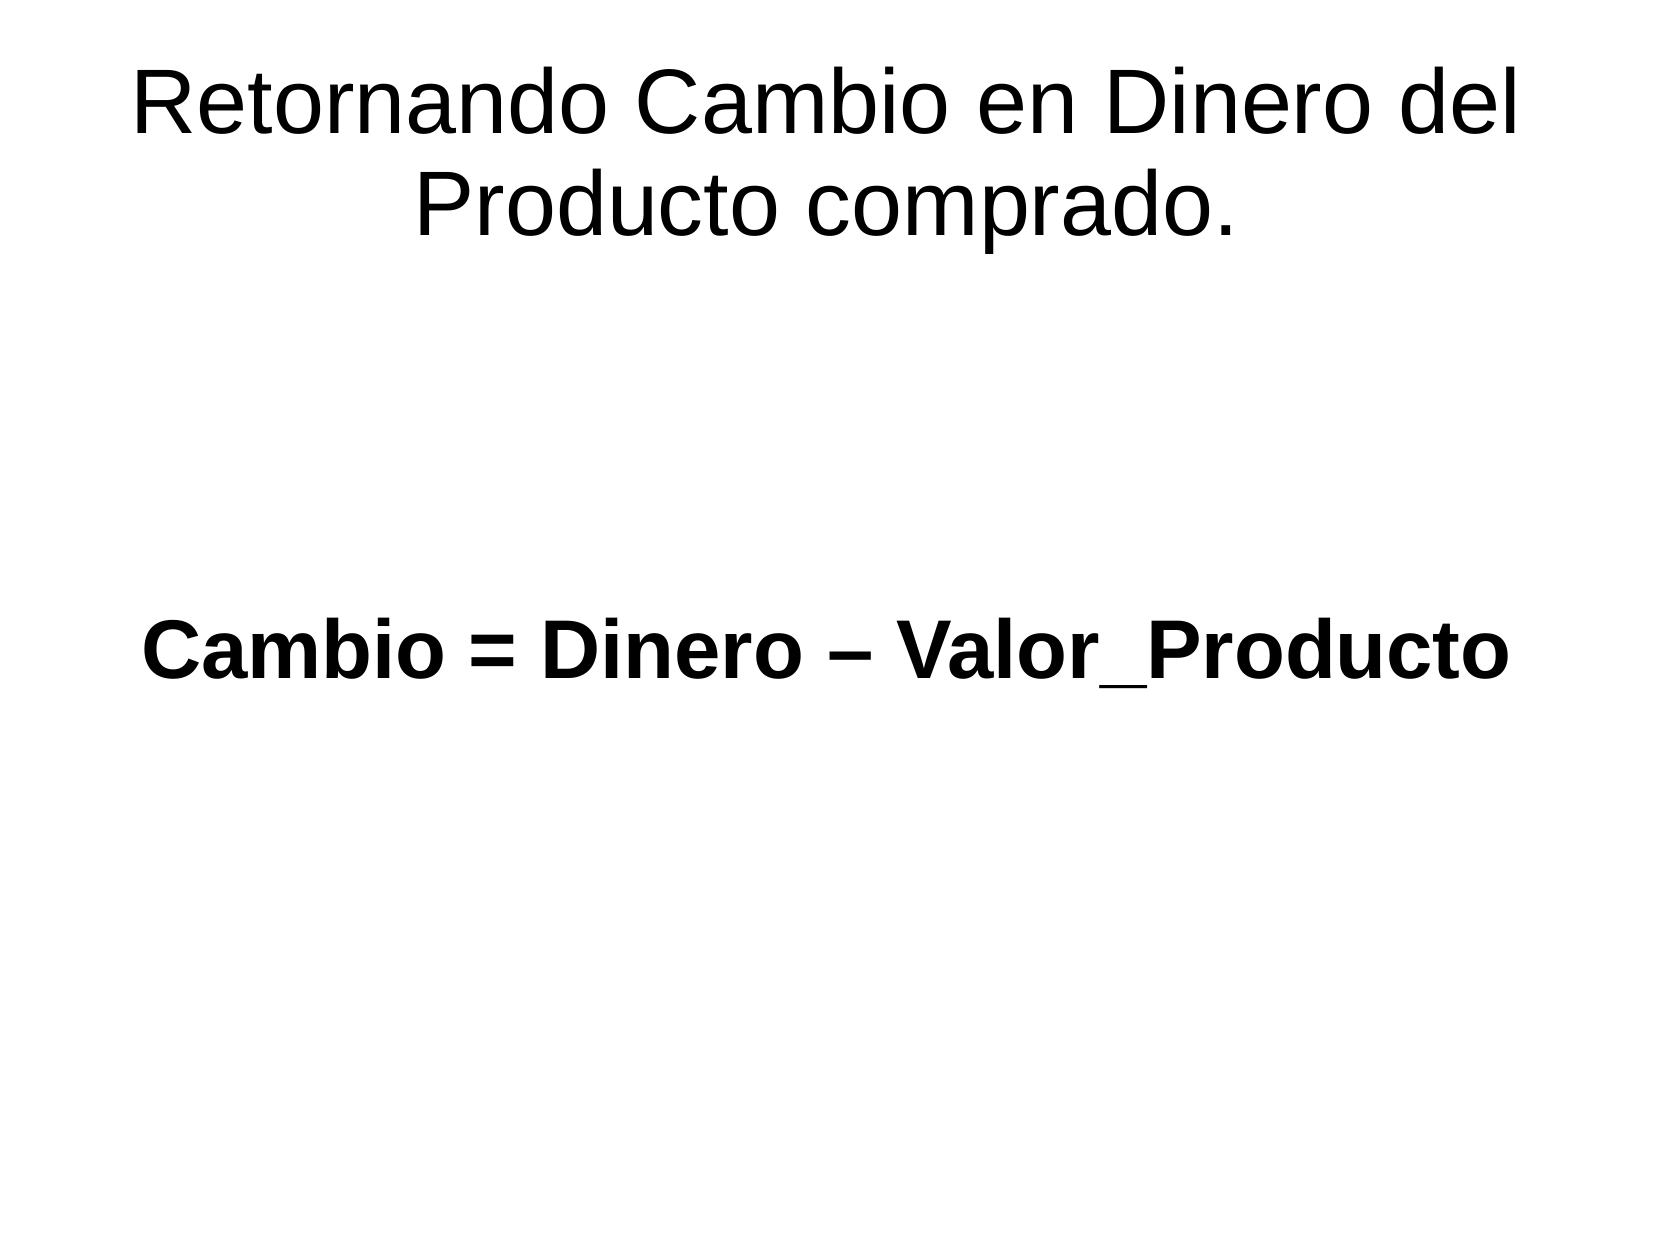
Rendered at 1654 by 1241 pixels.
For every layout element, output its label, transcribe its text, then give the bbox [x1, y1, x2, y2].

list Cambio = Dinero – Valor_Producto [82, 290, 1571, 1010]
title Retornando Cambio en Dinero del Producto comprado. [82, 49, 1571, 257]
